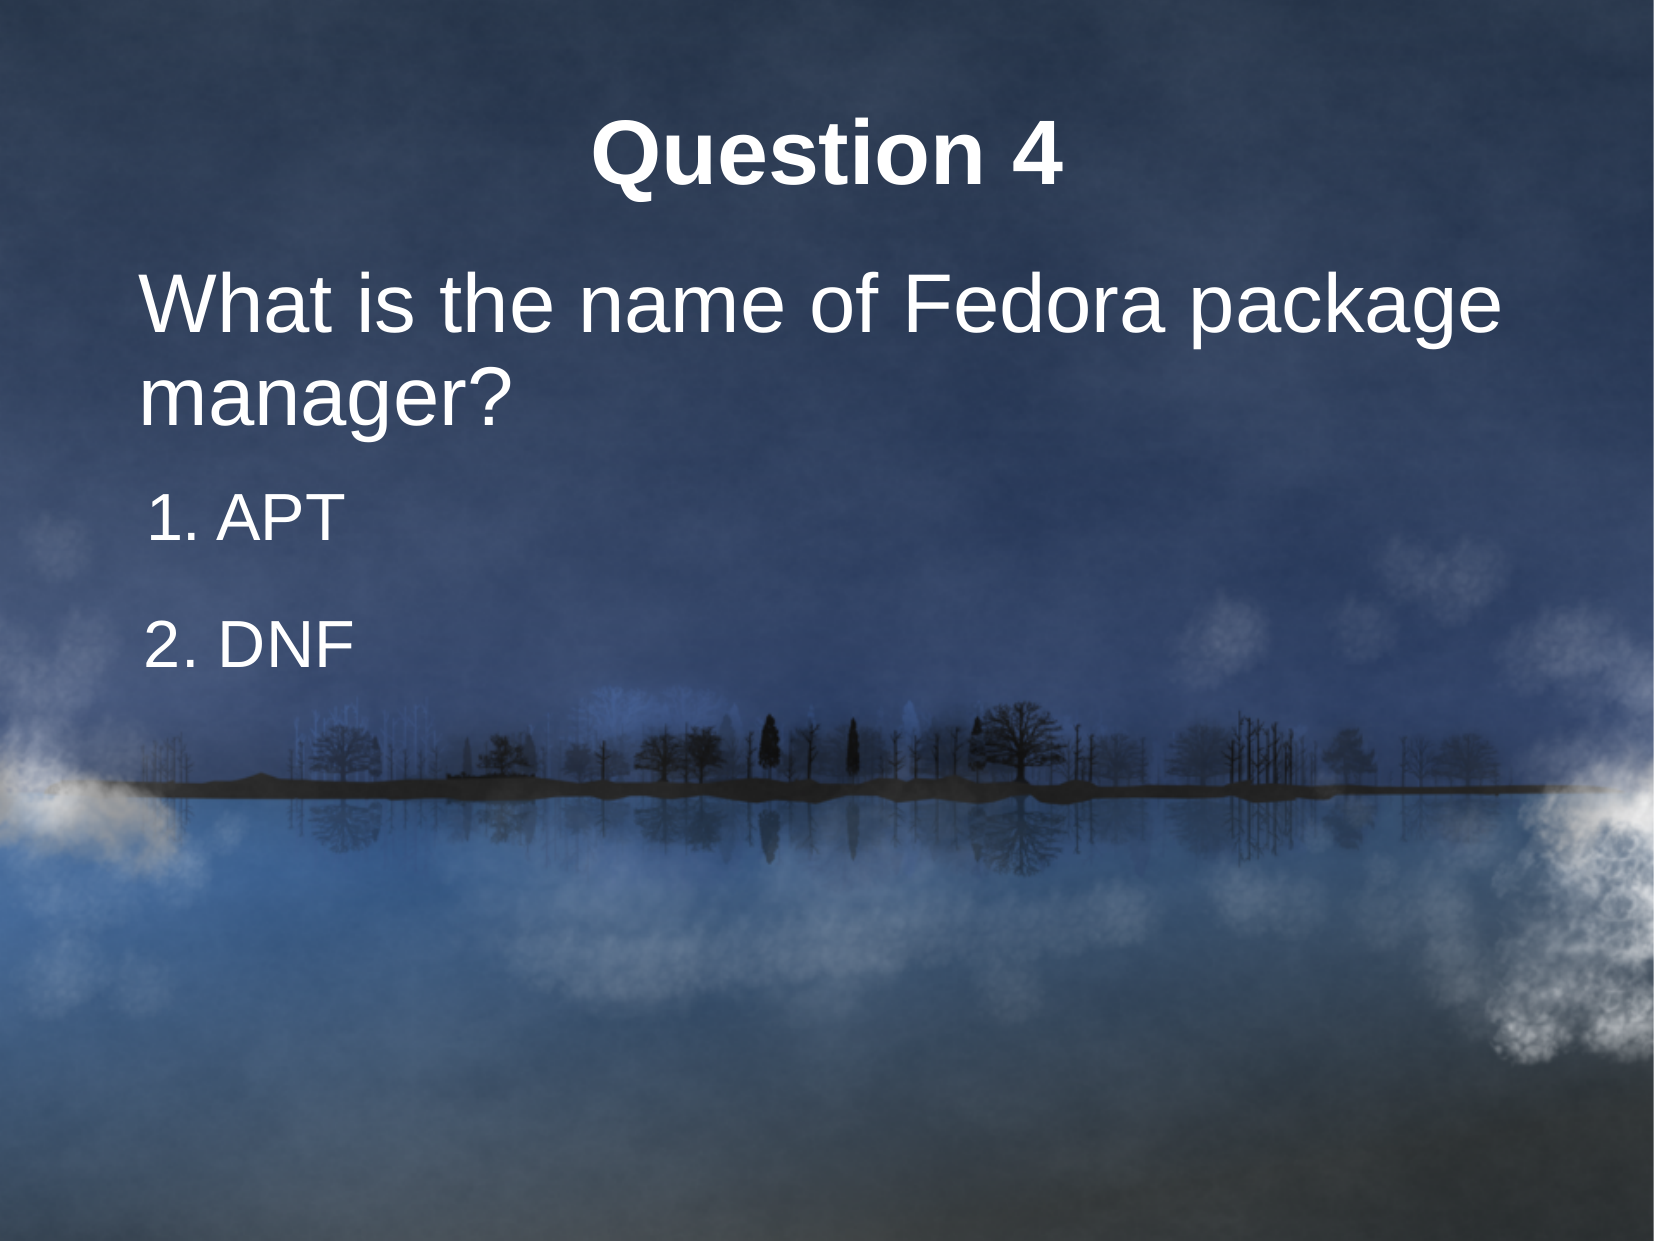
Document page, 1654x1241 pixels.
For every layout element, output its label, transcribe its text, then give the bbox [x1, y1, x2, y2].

title Question 4 [82, 49, 1571, 257]
text_box 2. DNF [129, 600, 625, 690]
text_box 1. APT [131, 472, 976, 571]
text_box What is the name of Fedora package manager? [124, 249, 1538, 451]
picture [0, 0, 1654, 1241]
